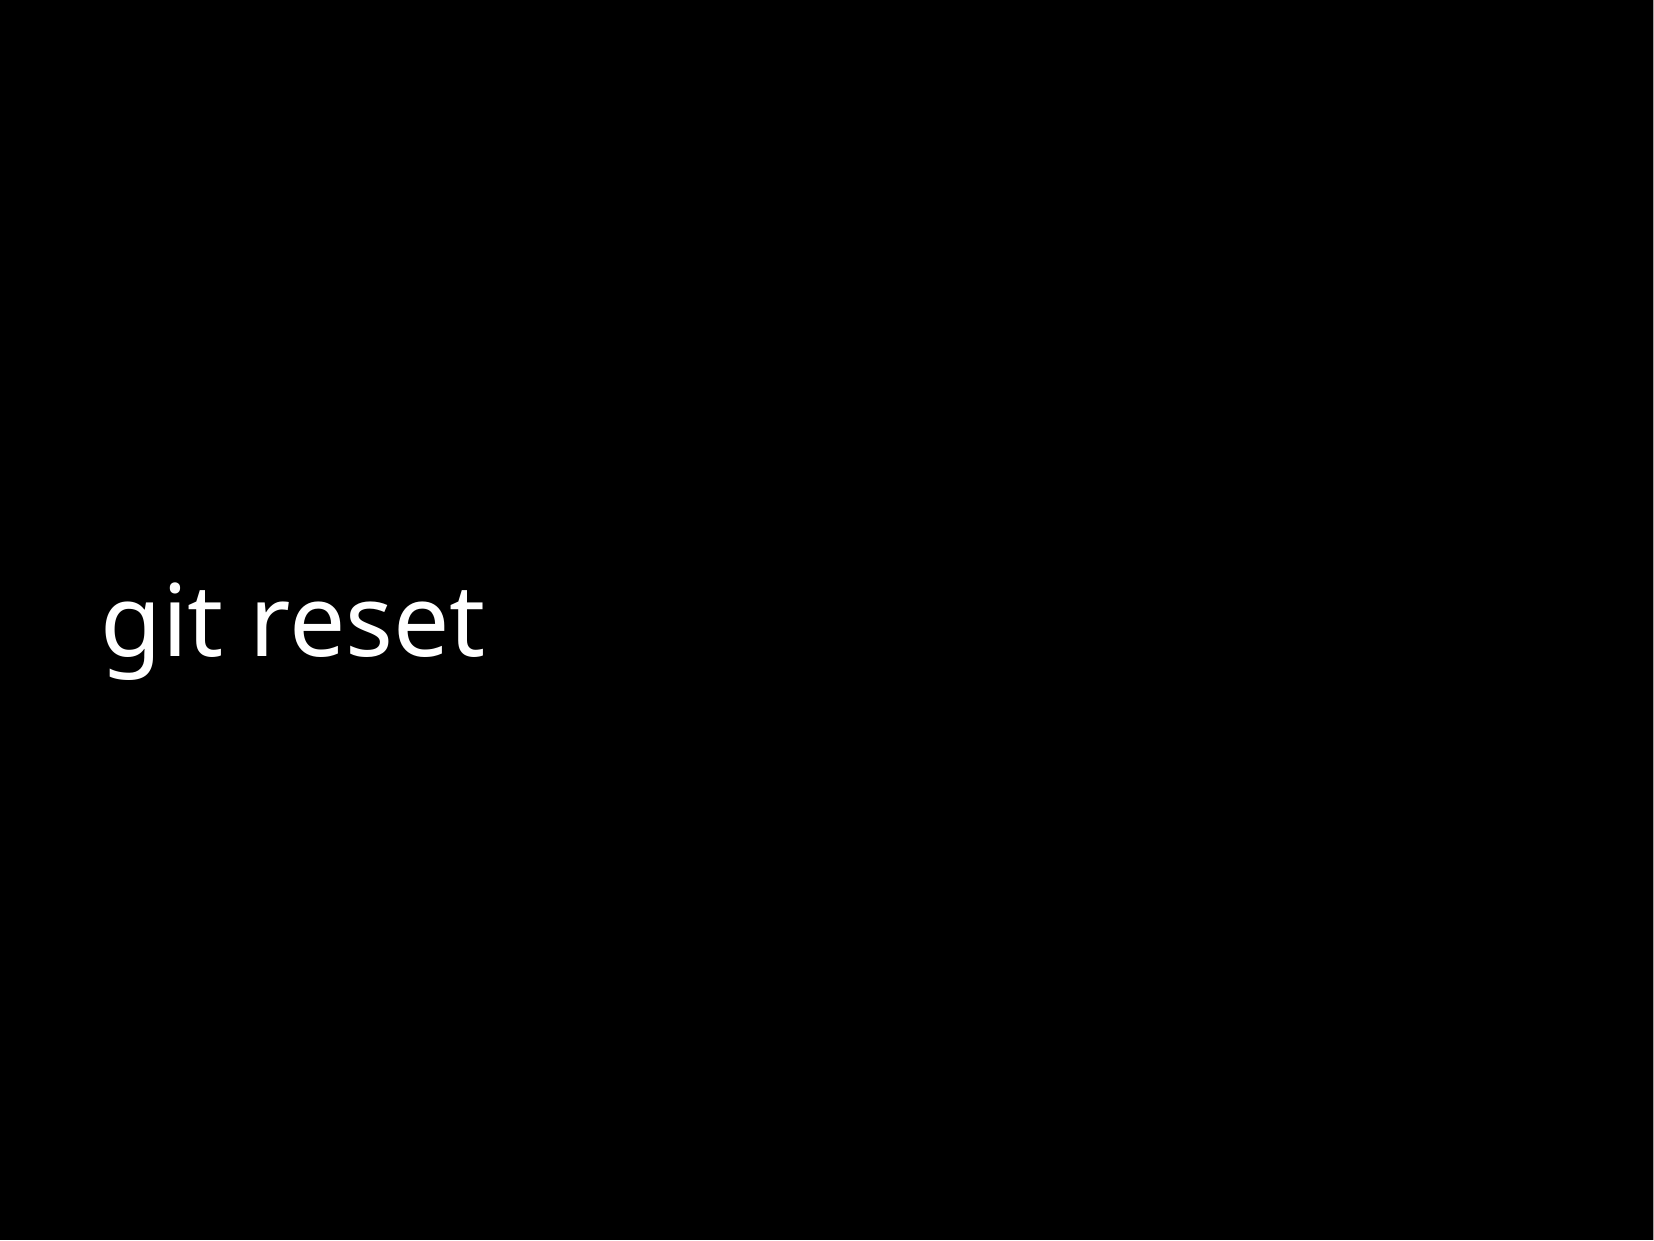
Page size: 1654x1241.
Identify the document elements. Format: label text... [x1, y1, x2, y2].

subtitle git reset [88, 88, 1536, 1010]
